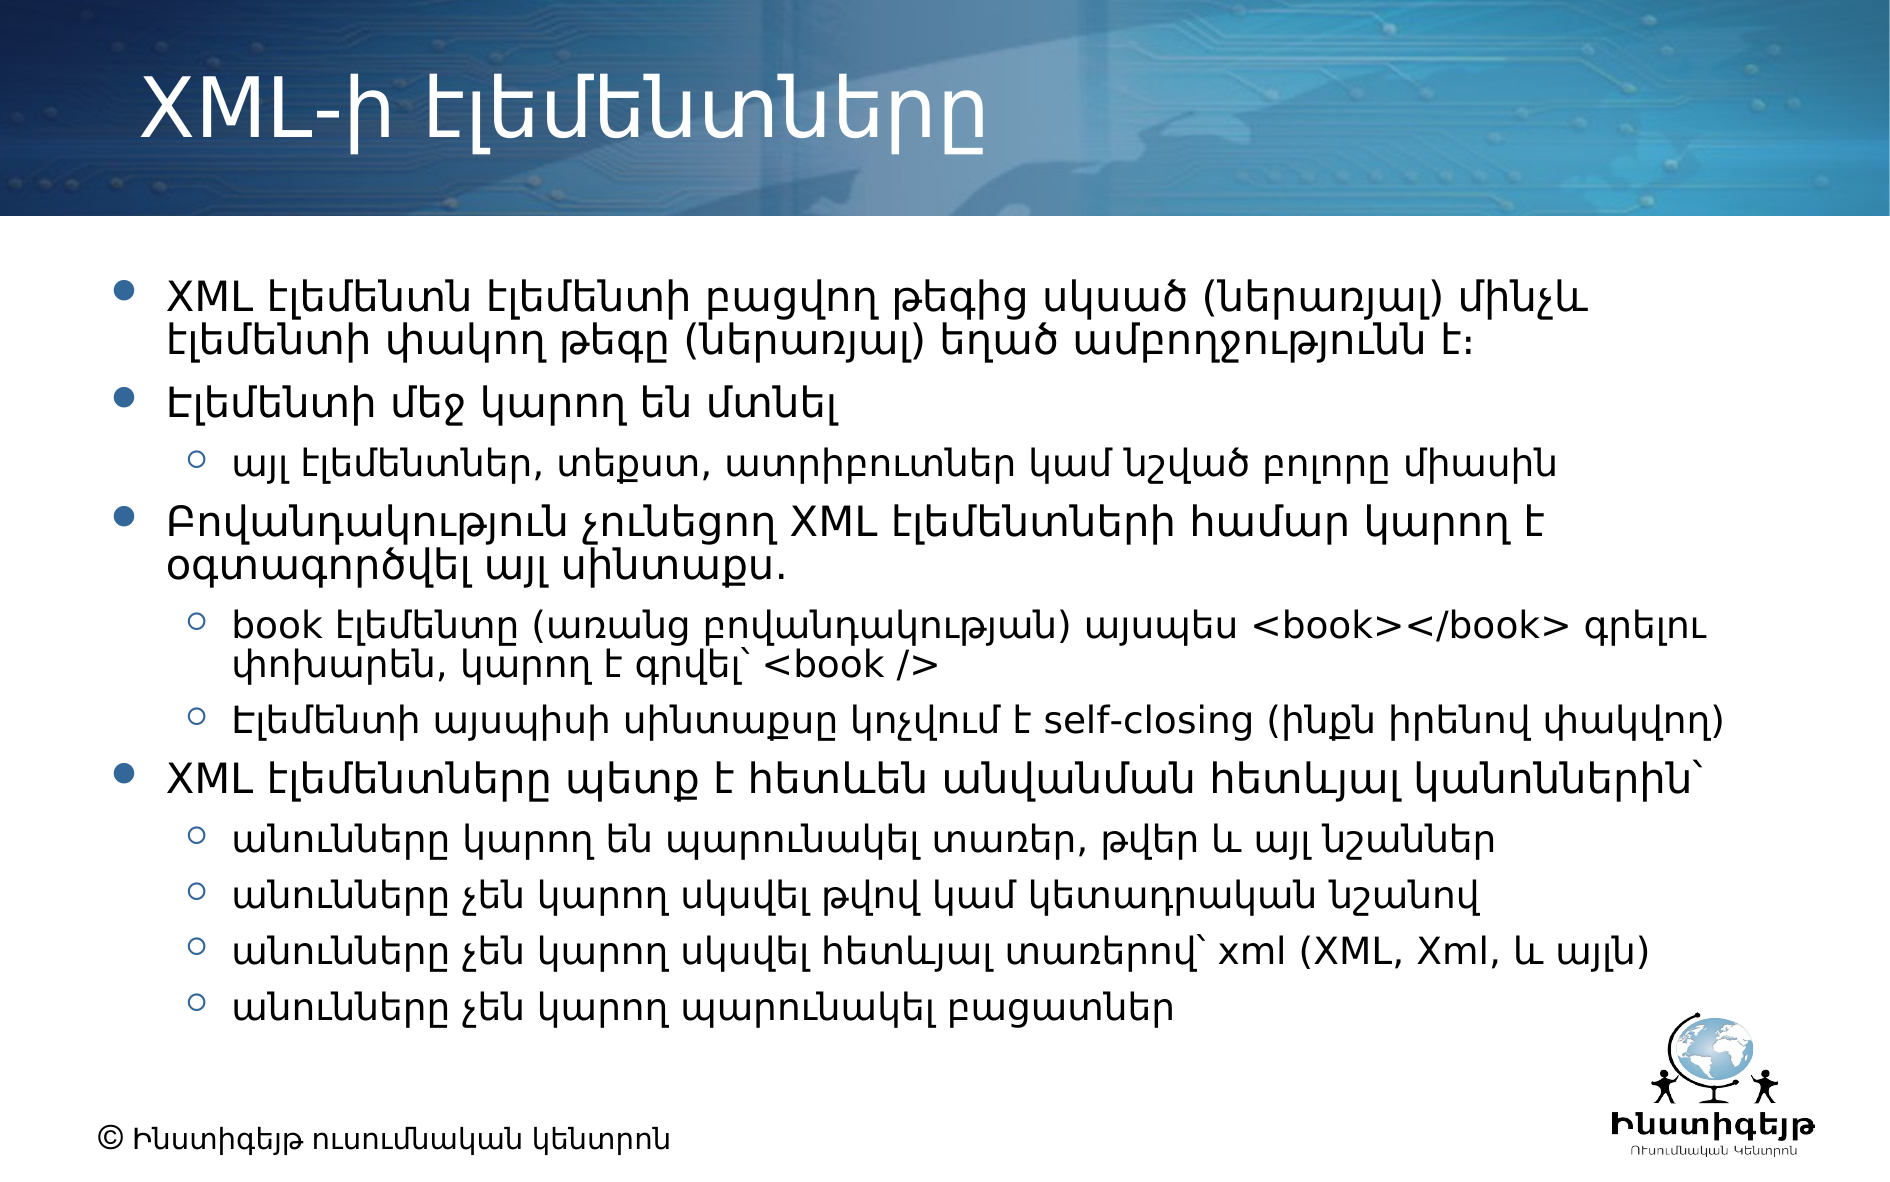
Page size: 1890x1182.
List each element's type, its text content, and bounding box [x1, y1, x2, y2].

text_box XML-ի էլեմենտները [138, 82, 1801, 87]
picture [1612, 1012, 1815, 1157]
list XML էլեմենտն էլեմենտի բացվող թեգից սկսած (ներառյալ) մինչև էլեմենտի փակող թեգը (ներառյալ) եղած ամբողջությունն է։ Էլեմենտի մեջ կարող են մտնել այլ էլեմենտներ, տեքստ, ատրիբուտներ կամ նշված բոլորը միասին Բովանդակություն չունեցող XML էլեմենտների համար կարող է օգտագործվել այլ սինտաքս․ book էլեմենտը (առանց բովանդակության) այսպես <book></book> գրելու փոխարեն, կարող է գրվել՝ <book /> Էլեմենտի այսպիսի սինտաքսը կոչվում է self-closing (ինքն իրենով փակվող) XML էլեմենտները պետք է հետևեն անվանման հետևյալ կանոններին՝ անունները կարող են պարունակել տառեր, թվեր և այլ նշաններ անունները չեն կարող սկսվել թվով կամ կետադրական նշանով անունները չեն կարող սկսվել հետևյալ տառերով՝ xml (XML, Xml, և այլն) անունները չեն կարող պարունակել բացատներ [110, 276, 1801, 301]
picture [0, 0, 1890, 216]
